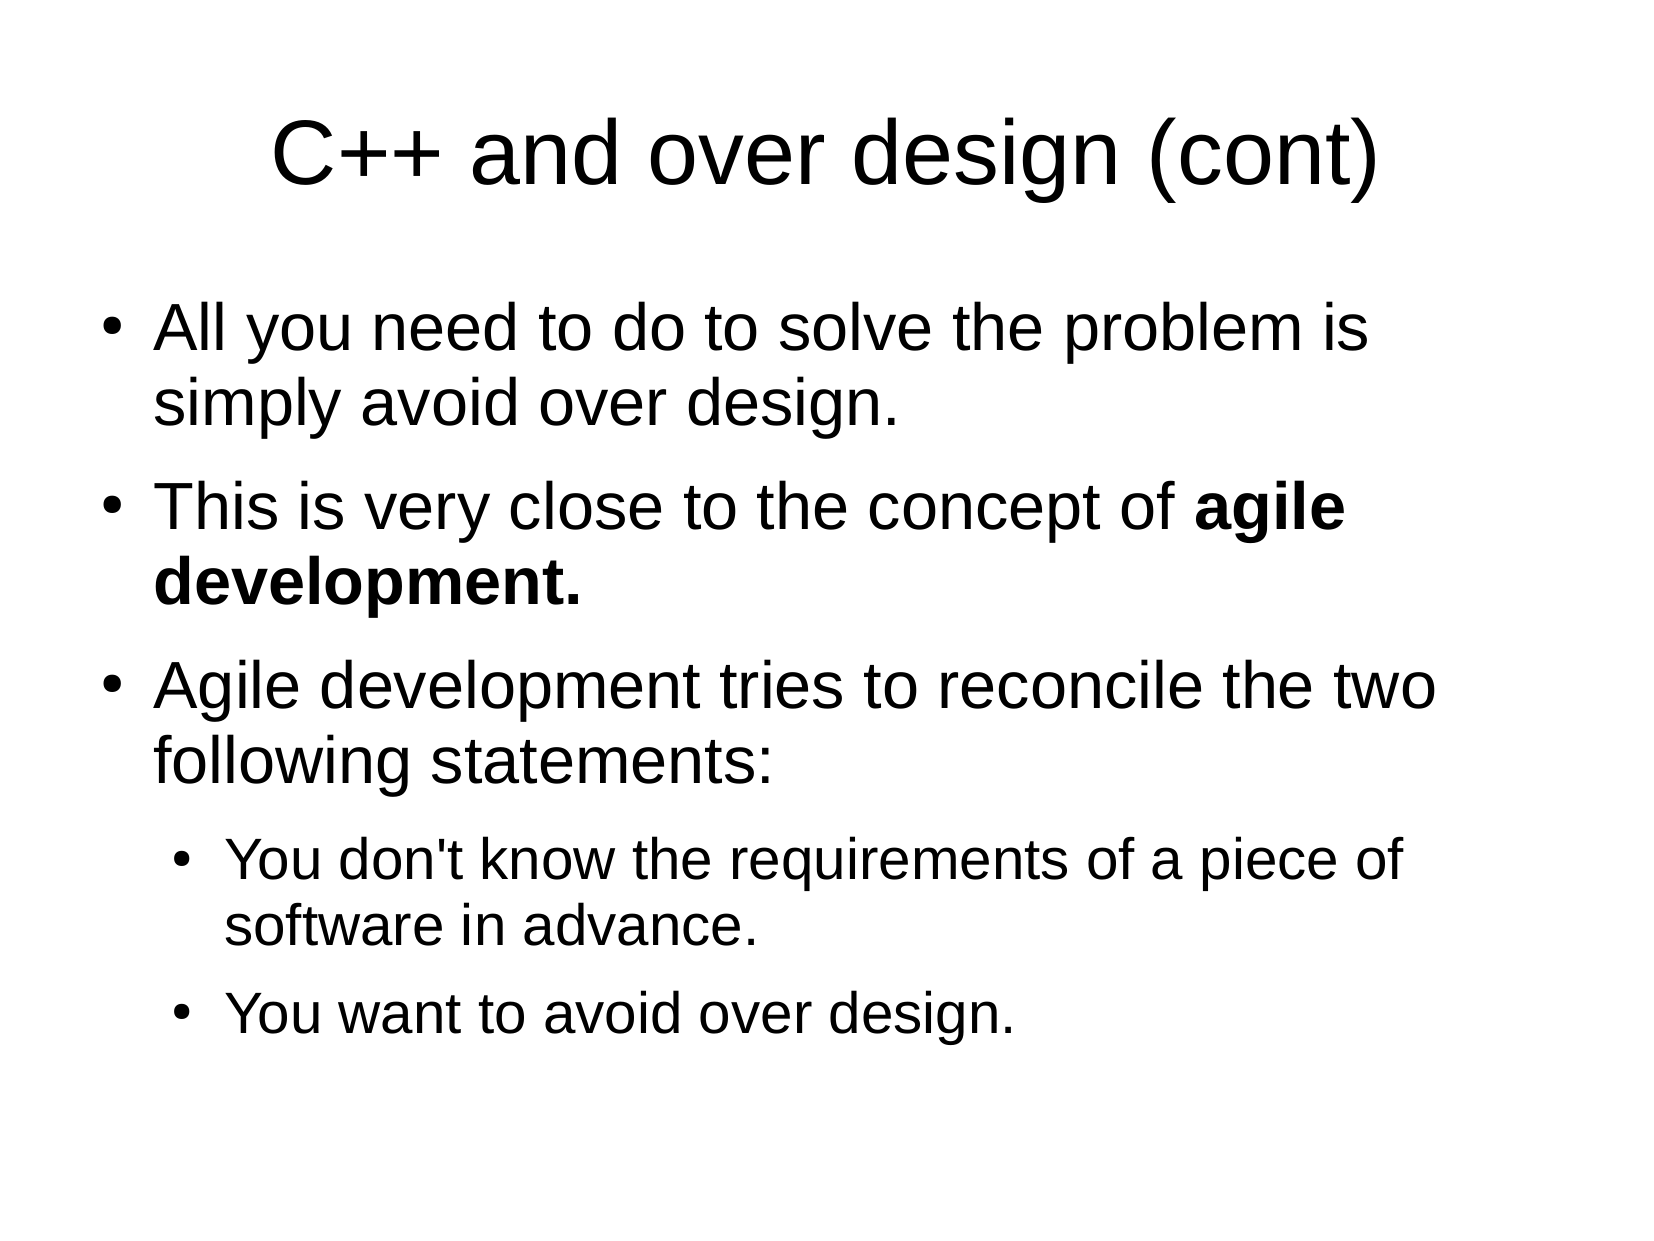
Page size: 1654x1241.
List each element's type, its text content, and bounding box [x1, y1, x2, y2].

title C++ and over design (cont) [82, 49, 1571, 257]
list All you need to do to solve the problem is simply avoid over design. This is very close to the concept of agile development. Agile development tries to reconcile the two following statements: You don't know the requirements of a piece of software in advance. You want to avoid over design. [82, 290, 1571, 1109]
